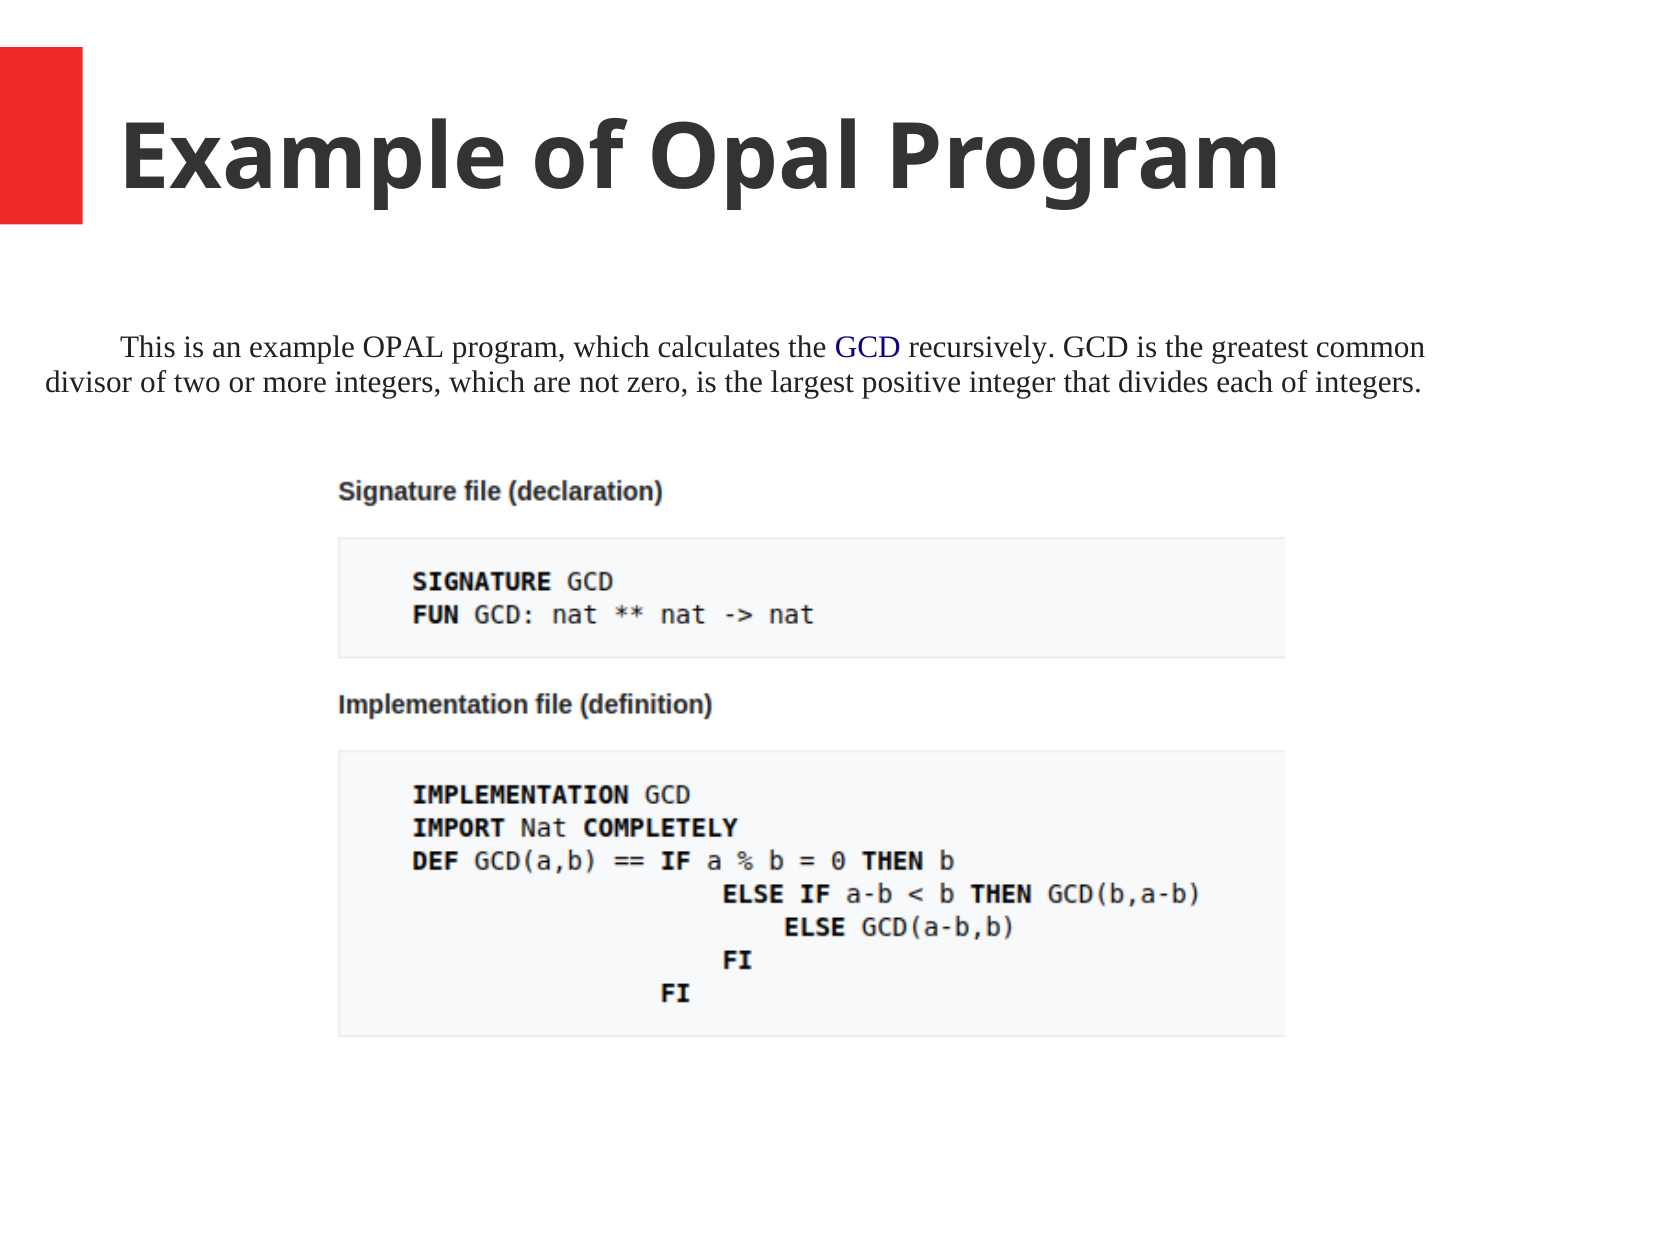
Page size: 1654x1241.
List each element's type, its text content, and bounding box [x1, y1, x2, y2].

title Example of Opal Program [118, 49, 1571, 257]
list This is an example OPAL program, which calculates the GCD recursively. GCD is the greatest common divisor of two or more integers, which are not zero, is the largest positive integer that divides each of integers. [45, 330, 1471, 421]
picture [311, 464, 1285, 1066]
